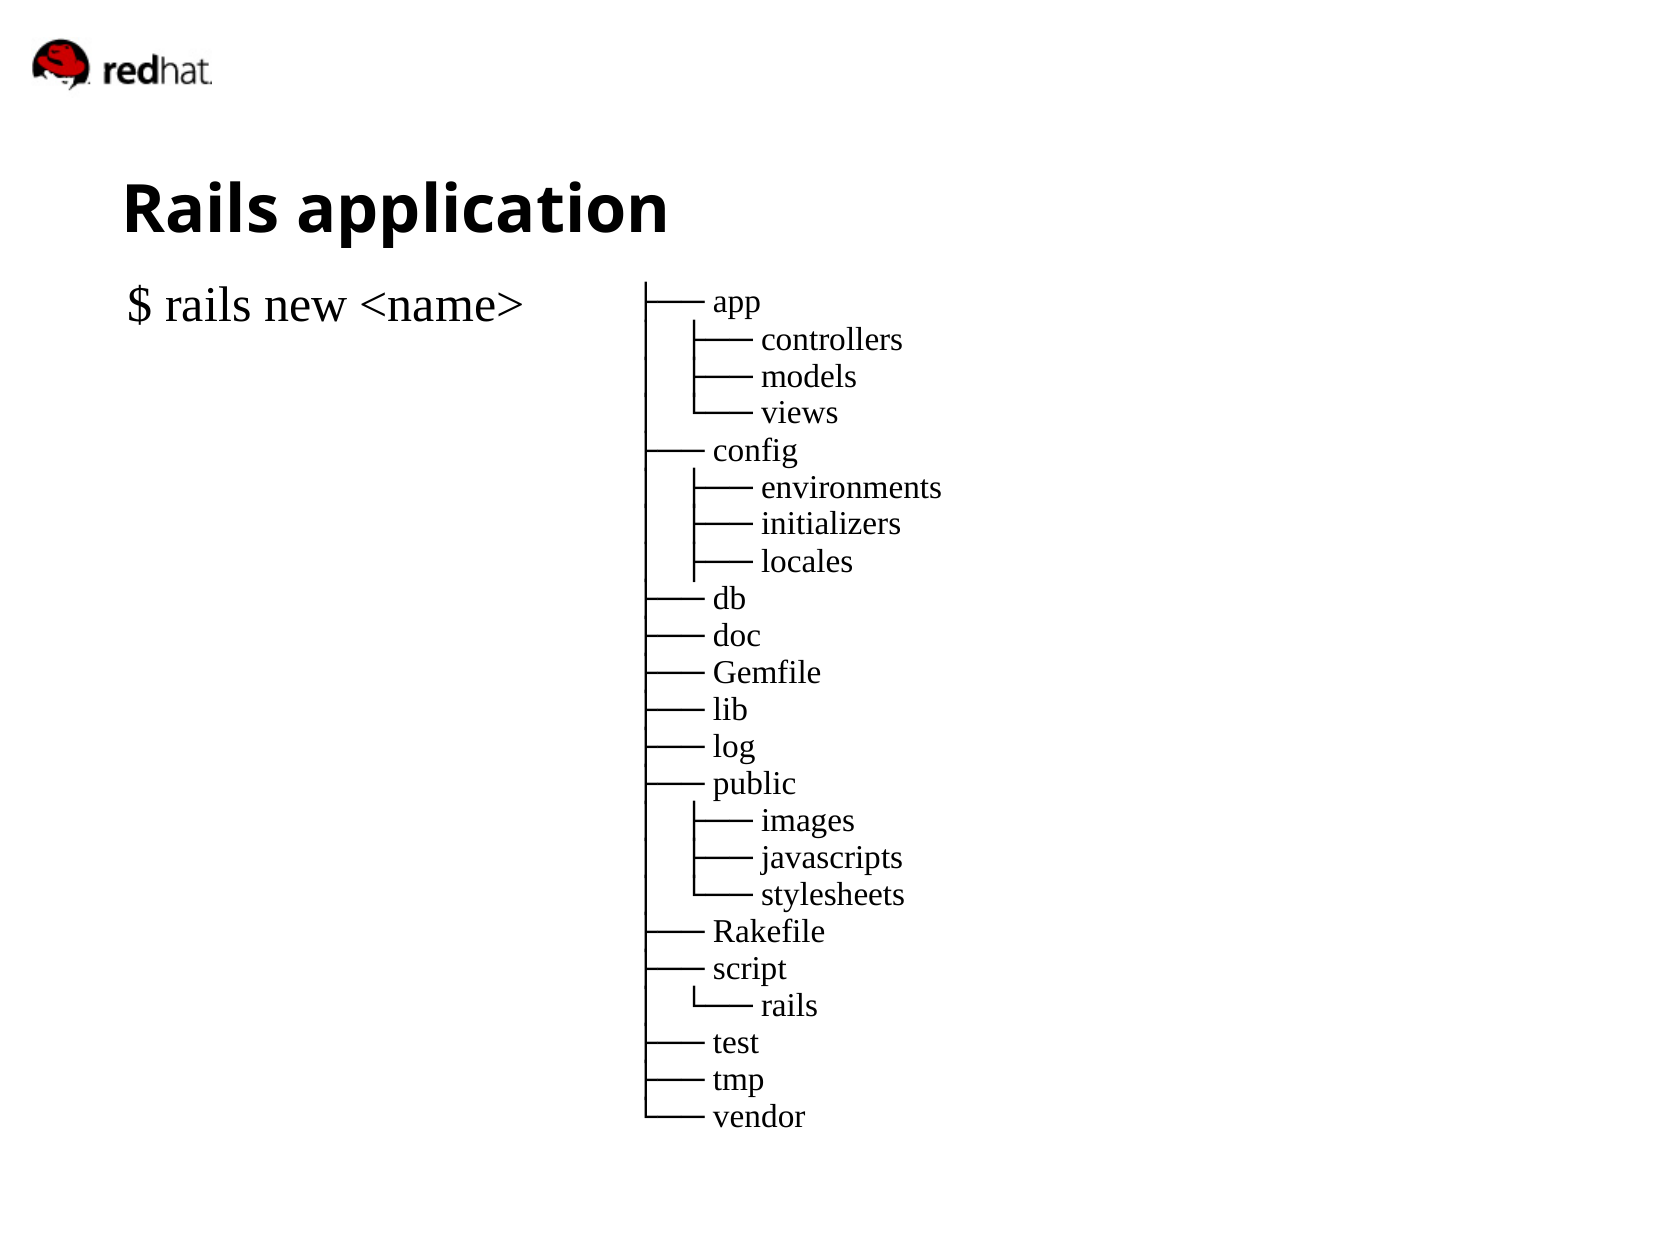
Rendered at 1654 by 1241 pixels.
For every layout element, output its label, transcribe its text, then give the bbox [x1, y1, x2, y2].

title Rails application [121, 102, 1534, 310]
picture [31, 37, 212, 98]
text_box $ rails new <name> [127, 276, 526, 338]
text_box ├── app │ ├── controllers │ ├── models │ └── views ├── config │ ├── environments │ ├── initializers │ ├── locales ├── db ├── doc ├── Gemfile ├── lib ├── log ├── public │ ├── images │ ├── javascripts │ └── stylesheets ├── Rakefile ├── script │ └── rails ├── test ├── tmp └── vendor [634, 283, 1238, 1241]
